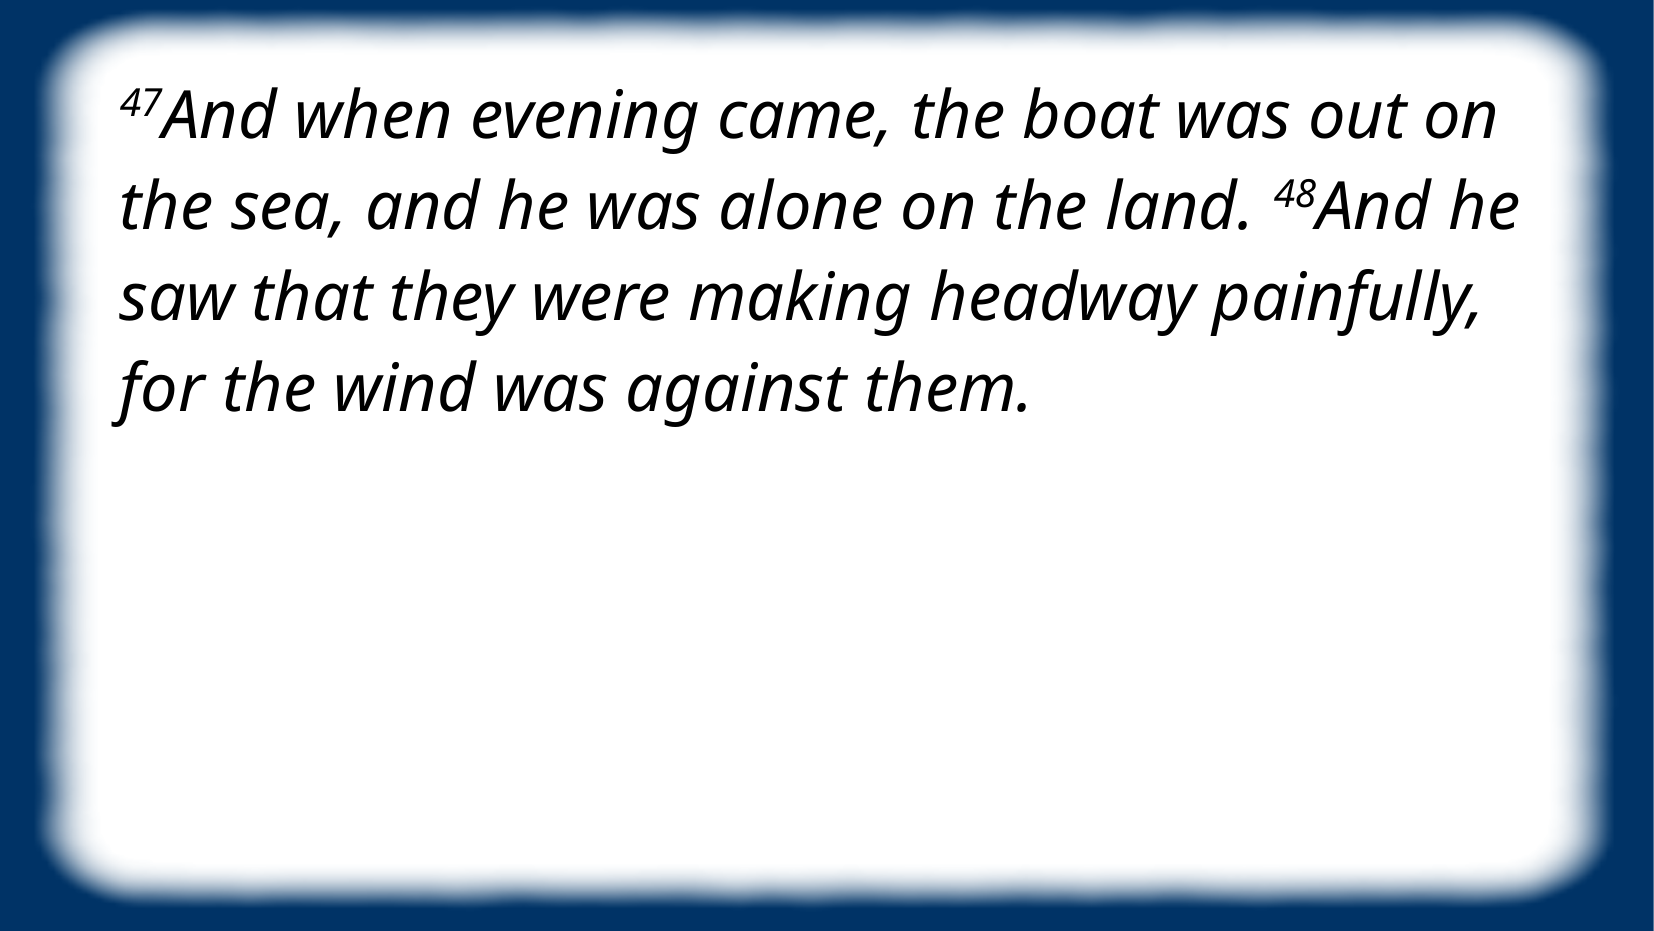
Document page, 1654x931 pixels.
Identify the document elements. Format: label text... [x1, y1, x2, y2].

picture [0, 0, 1654, 931]
text_box 47And when evening came, the boat was out on the sea, and he was alone on the land. 48And he saw that they were making headway painfully, for the wind was against them. [105, 60, 1561, 436]
